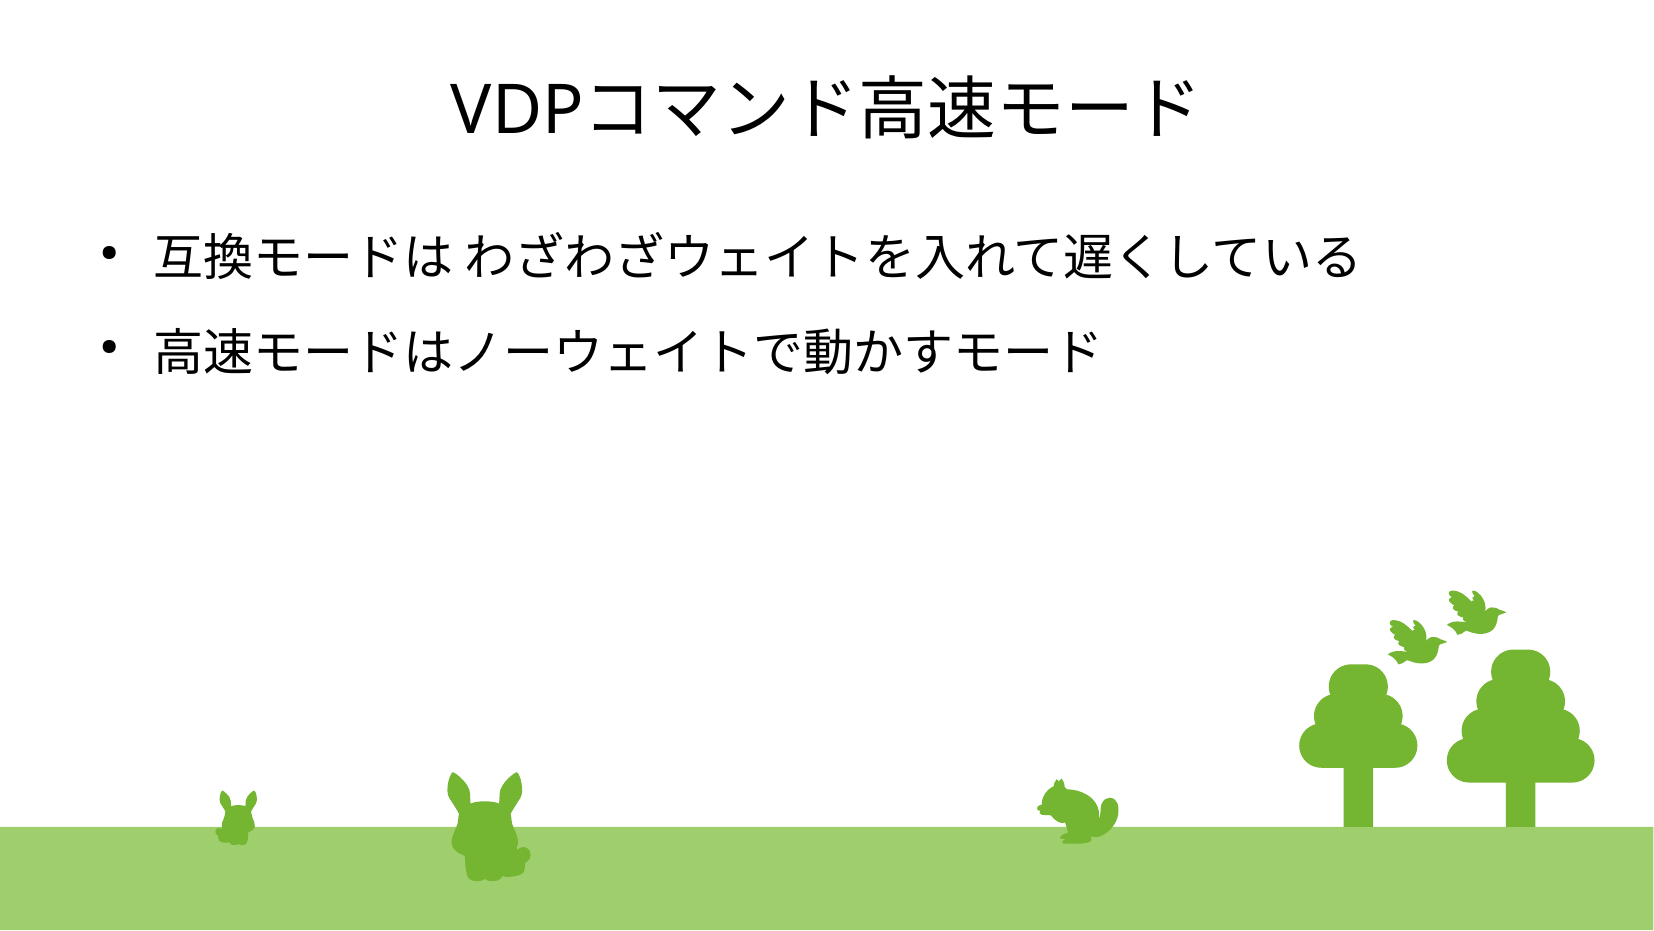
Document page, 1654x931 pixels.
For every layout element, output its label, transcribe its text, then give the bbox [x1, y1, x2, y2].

title VDPコマンド高速モード [88, 29, 1565, 178]
list 互換モードは わざわざウェイトを入れて遅くしている 高速モードはノーウェイトで動かすモード [82, 217, 1571, 758]
